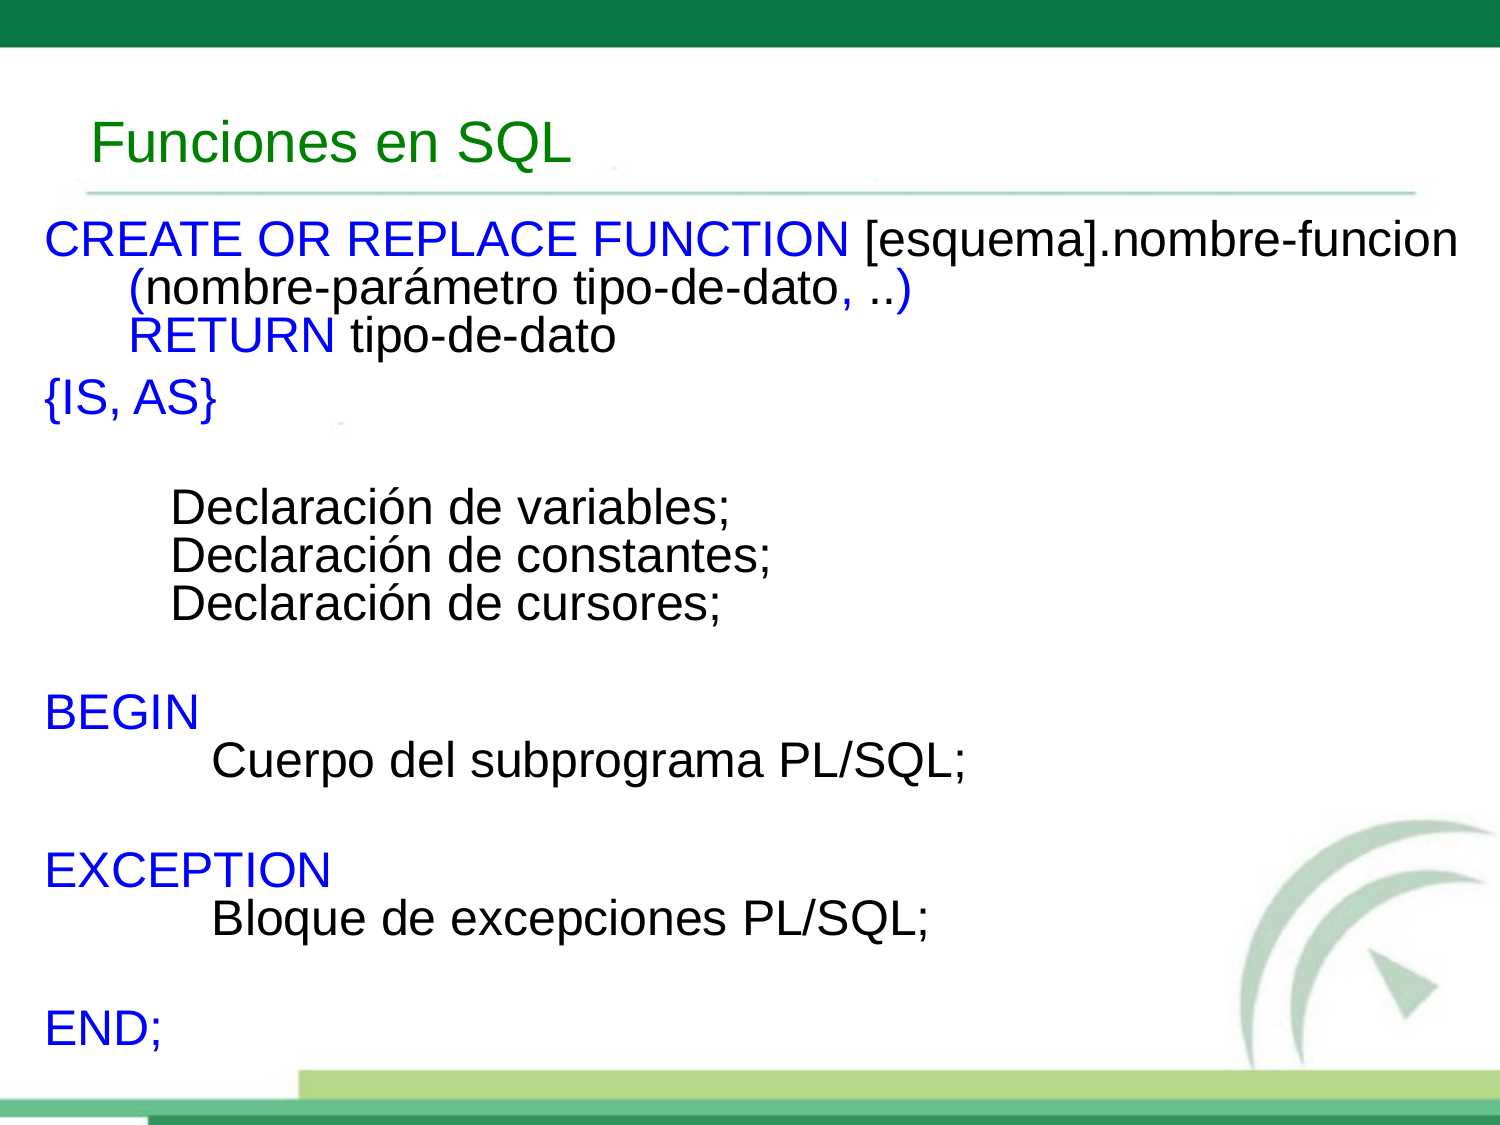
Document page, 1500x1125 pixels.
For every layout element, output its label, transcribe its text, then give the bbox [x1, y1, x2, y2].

title Funciones en SQL [75, 45, 1426, 210]
picture [0, 0, 1500, 1125]
list CREATE OR REPLACE FUNCTION [esquema].nombre-funcion (nombre-parámetro tipo-de-dato, ..) RETURN tipo-de-dato {IS, AS} Declaración de variables; Declaración de constantes; Declaración de cursores; BEGIN Cuerpo del subprograma PL/SQL; EXCEPTION Bloque de excepciones PL/SQL; END; [29, 210, 1477, 1063]
